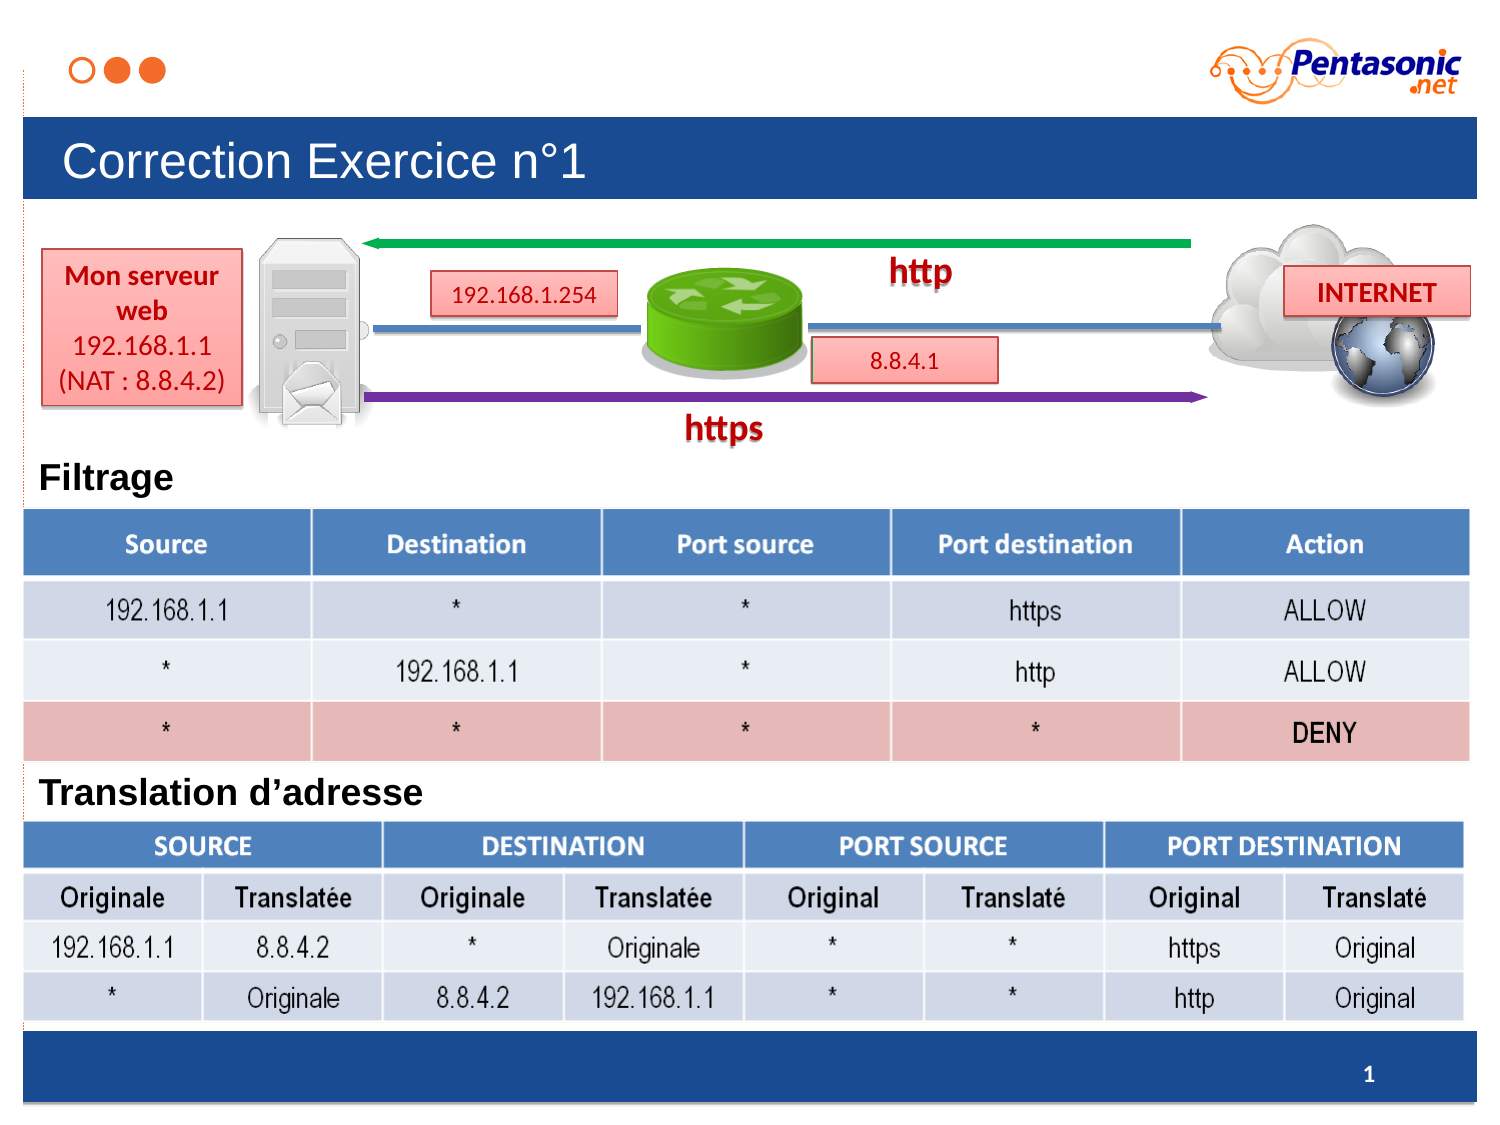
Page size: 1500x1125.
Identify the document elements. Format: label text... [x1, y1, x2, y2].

picture [10, 497, 1483, 775]
text_box https [631, 395, 818, 457]
picture [641, 267, 808, 380]
picture [1208, 224, 1437, 408]
text_box http [827, 238, 1015, 299]
text_box Mon serveur web 192.168.1.1 (NAT : 8.8.4.2) [41, 248, 243, 406]
text_box 192.168.1.254 [430, 270, 618, 317]
title Correction Exercice n°1 [46, 117, 1454, 200]
text_box INTERNET [1284, 265, 1471, 317]
picture [206, 238, 417, 430]
text_box 1 [1347, 1042, 1477, 1103]
picture [10, 808, 1477, 1033]
text_box Translation d’adresse [23, 760, 384, 822]
text_box 8.8.4.1 [811, 337, 999, 383]
text_box Filtrage [23, 445, 171, 506]
